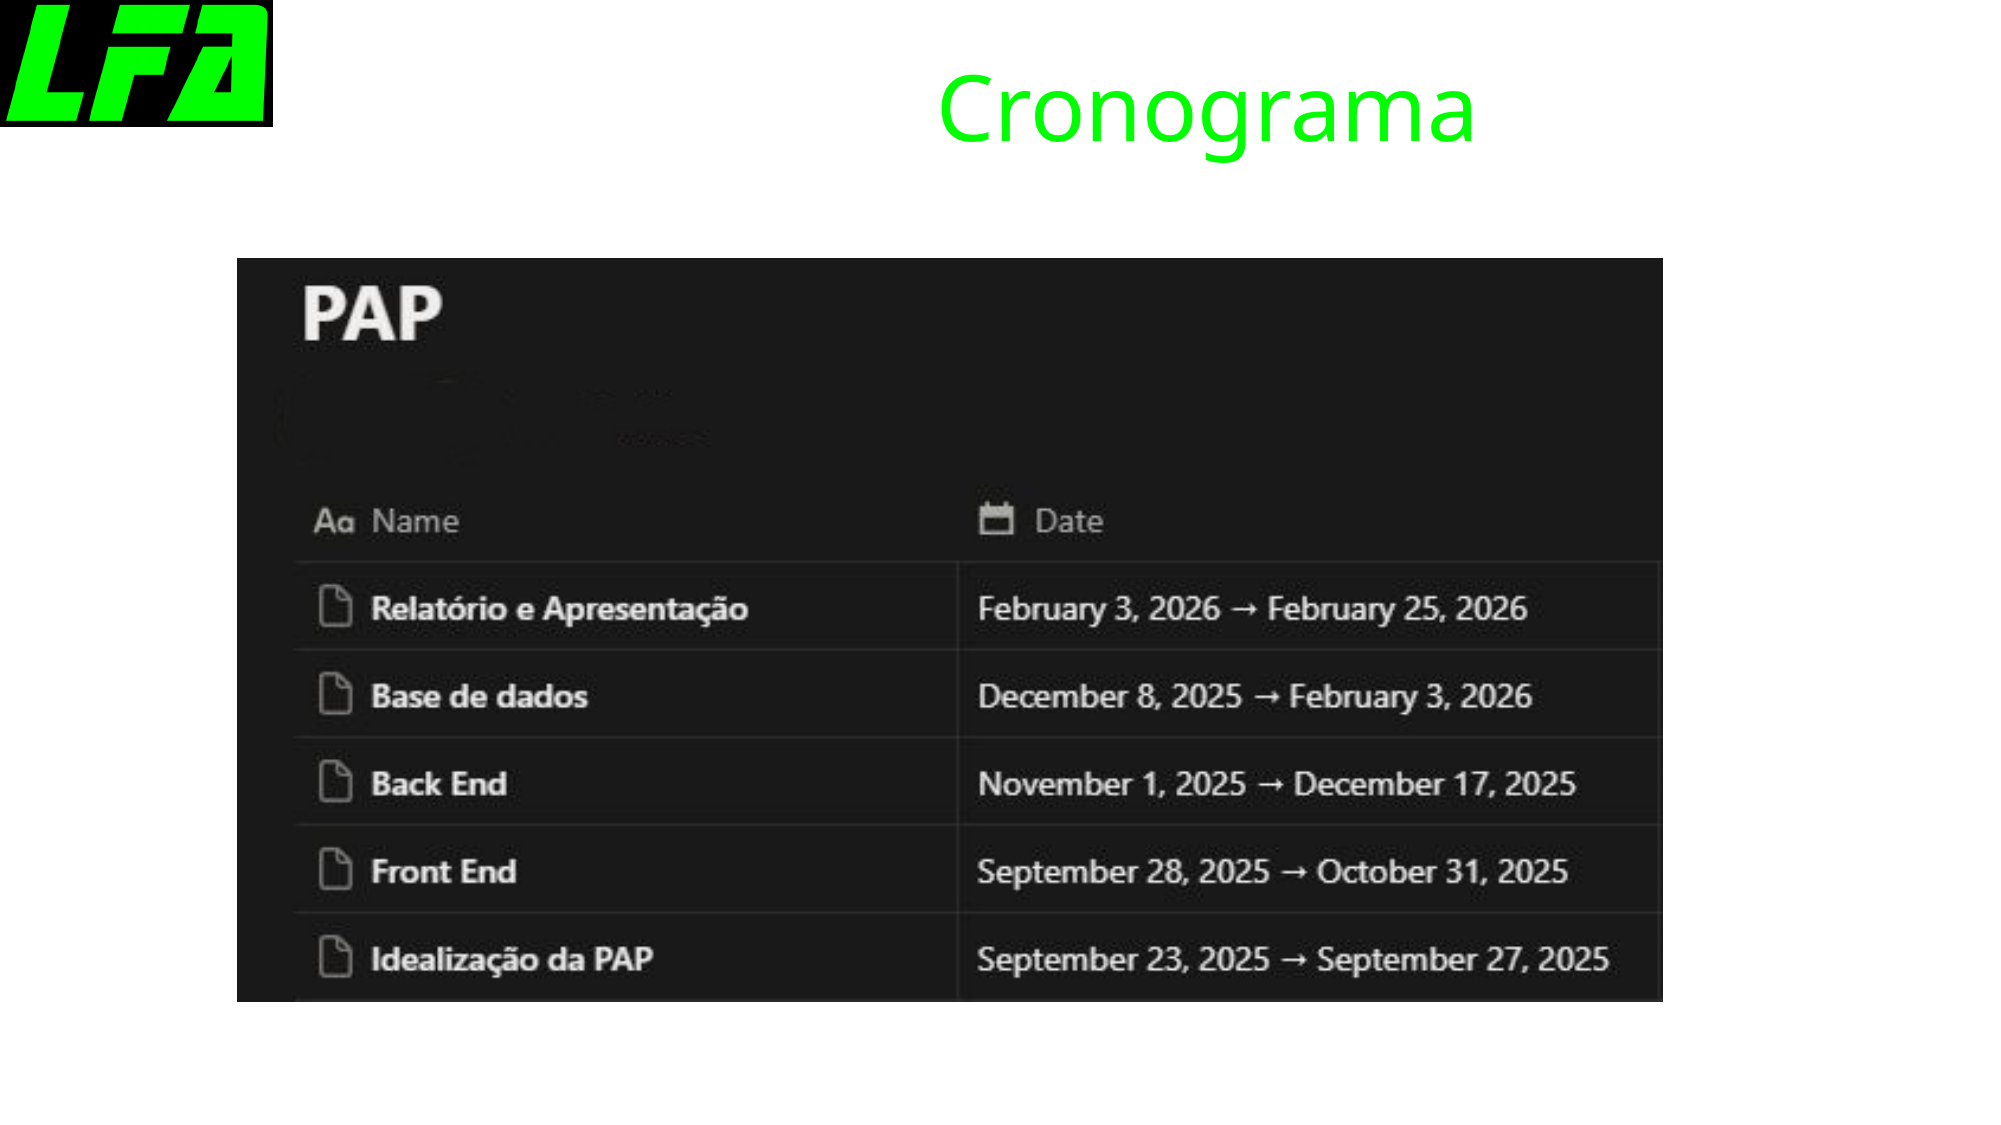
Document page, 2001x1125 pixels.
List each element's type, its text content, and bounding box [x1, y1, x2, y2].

picture [237, 258, 1663, 1002]
title Cronograma [418, 3, 1998, 221]
picture [0, 0, 273, 127]
